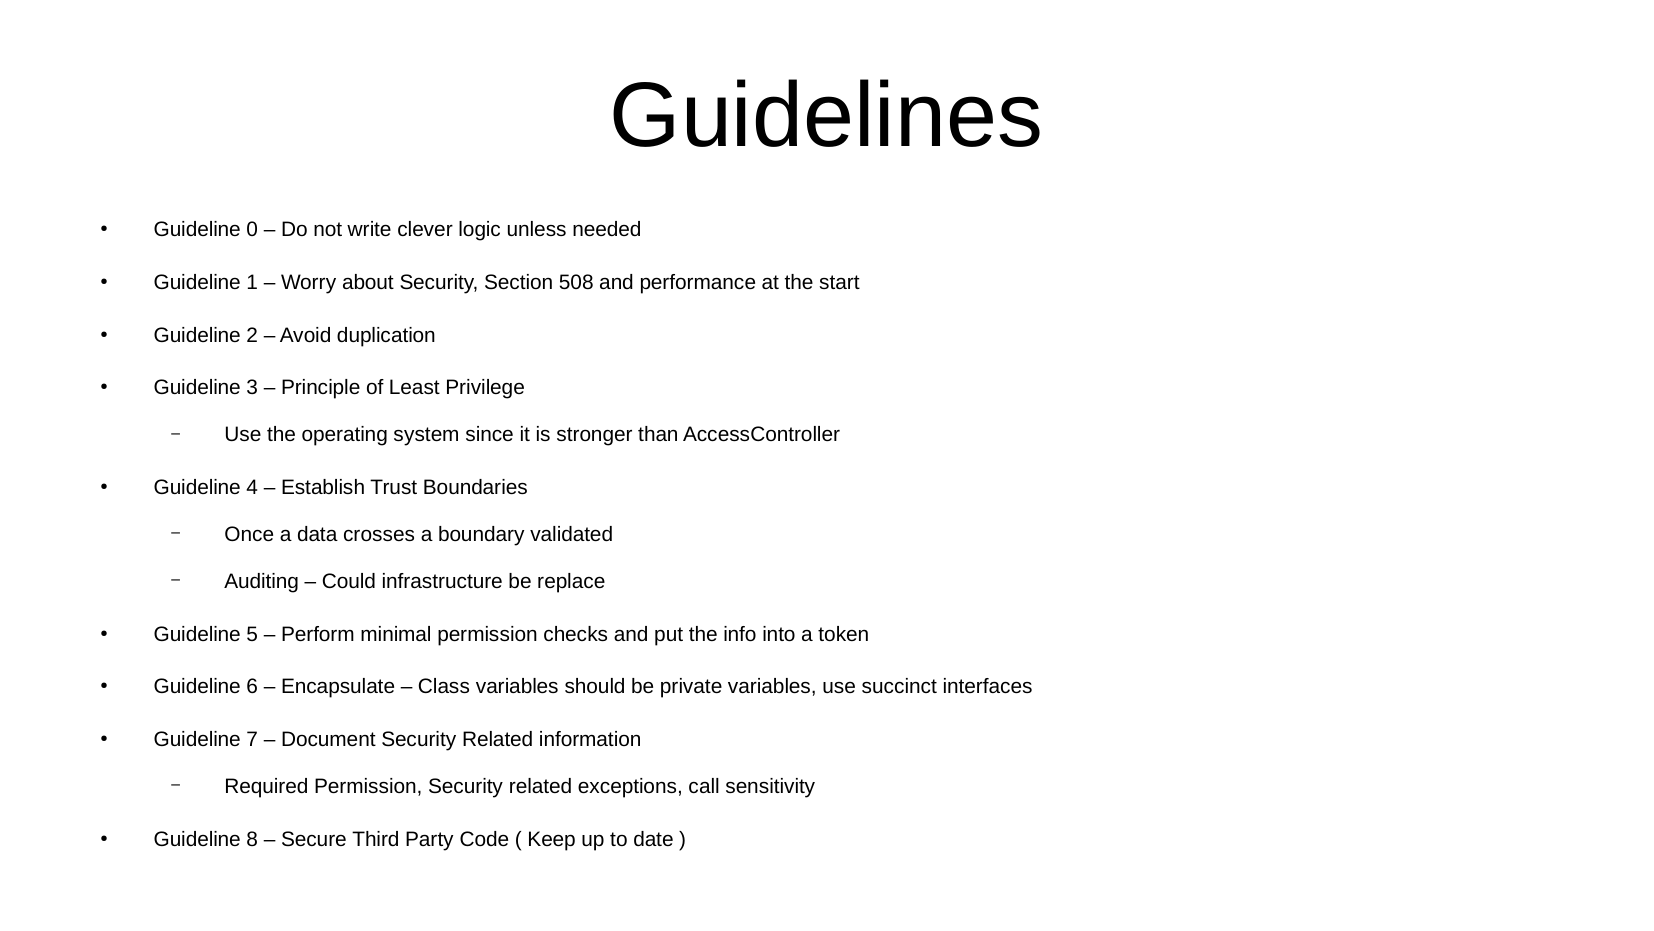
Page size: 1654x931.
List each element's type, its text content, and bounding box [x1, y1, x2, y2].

title Guidelines [82, 37, 1571, 193]
list Guideline 0 – Do not write clever logic unless needed Guideline 1 – Worry about Security, Section 508 and performance at the start Guideline 2 – Avoid duplication Guideline 3 – Principle of Least Privilege Use the operating system since it is stronger than AccessController Guideline 4 – Establish Trust Boundaries Once a data crosses a boundary validated Auditing – Could infrastructure be replace Guideline 5 – Perform minimal permission checks and put the info into a token Guideline 6 – Encapsulate – Class variables should be private variables, use succinct interfaces Guideline 7 – Document Security Related information Required Permission, Security related exceptions, call sensitivity Guideline 8 – Secure Third Party Code ( Keep up to date ) [82, 217, 1571, 901]
